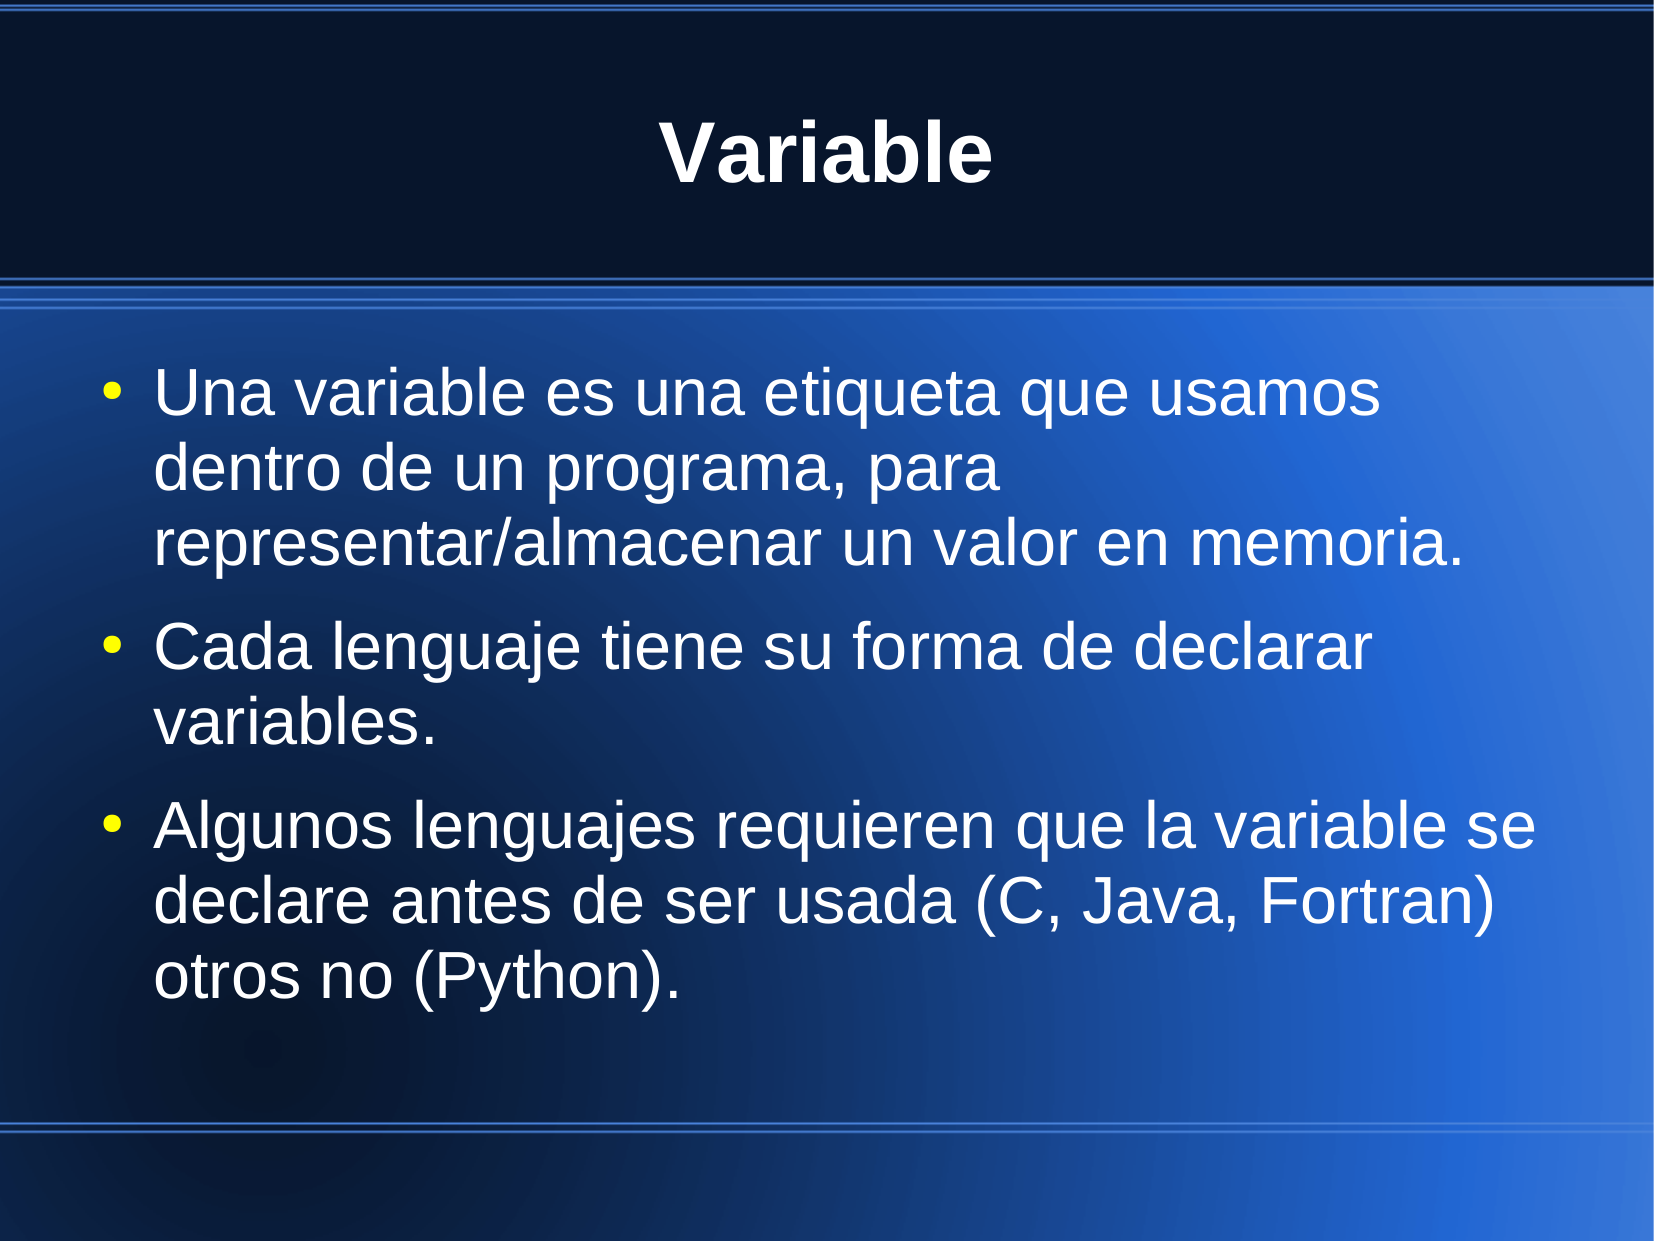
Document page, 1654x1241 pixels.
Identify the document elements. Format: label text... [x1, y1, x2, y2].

list Una variable es una etiqueta que usamos dentro de un programa, para representar/almacenar un valor en memoria. Cada lenguaje tiene su forma de declarar variables. Algunos lenguajes requieren que la variable se declare antes de ser usada (C, Java, Fortran) otros no (Python). [82, 355, 1571, 1075]
title Variable [82, 49, 1571, 257]
picture [0, 0, 1654, 1241]
